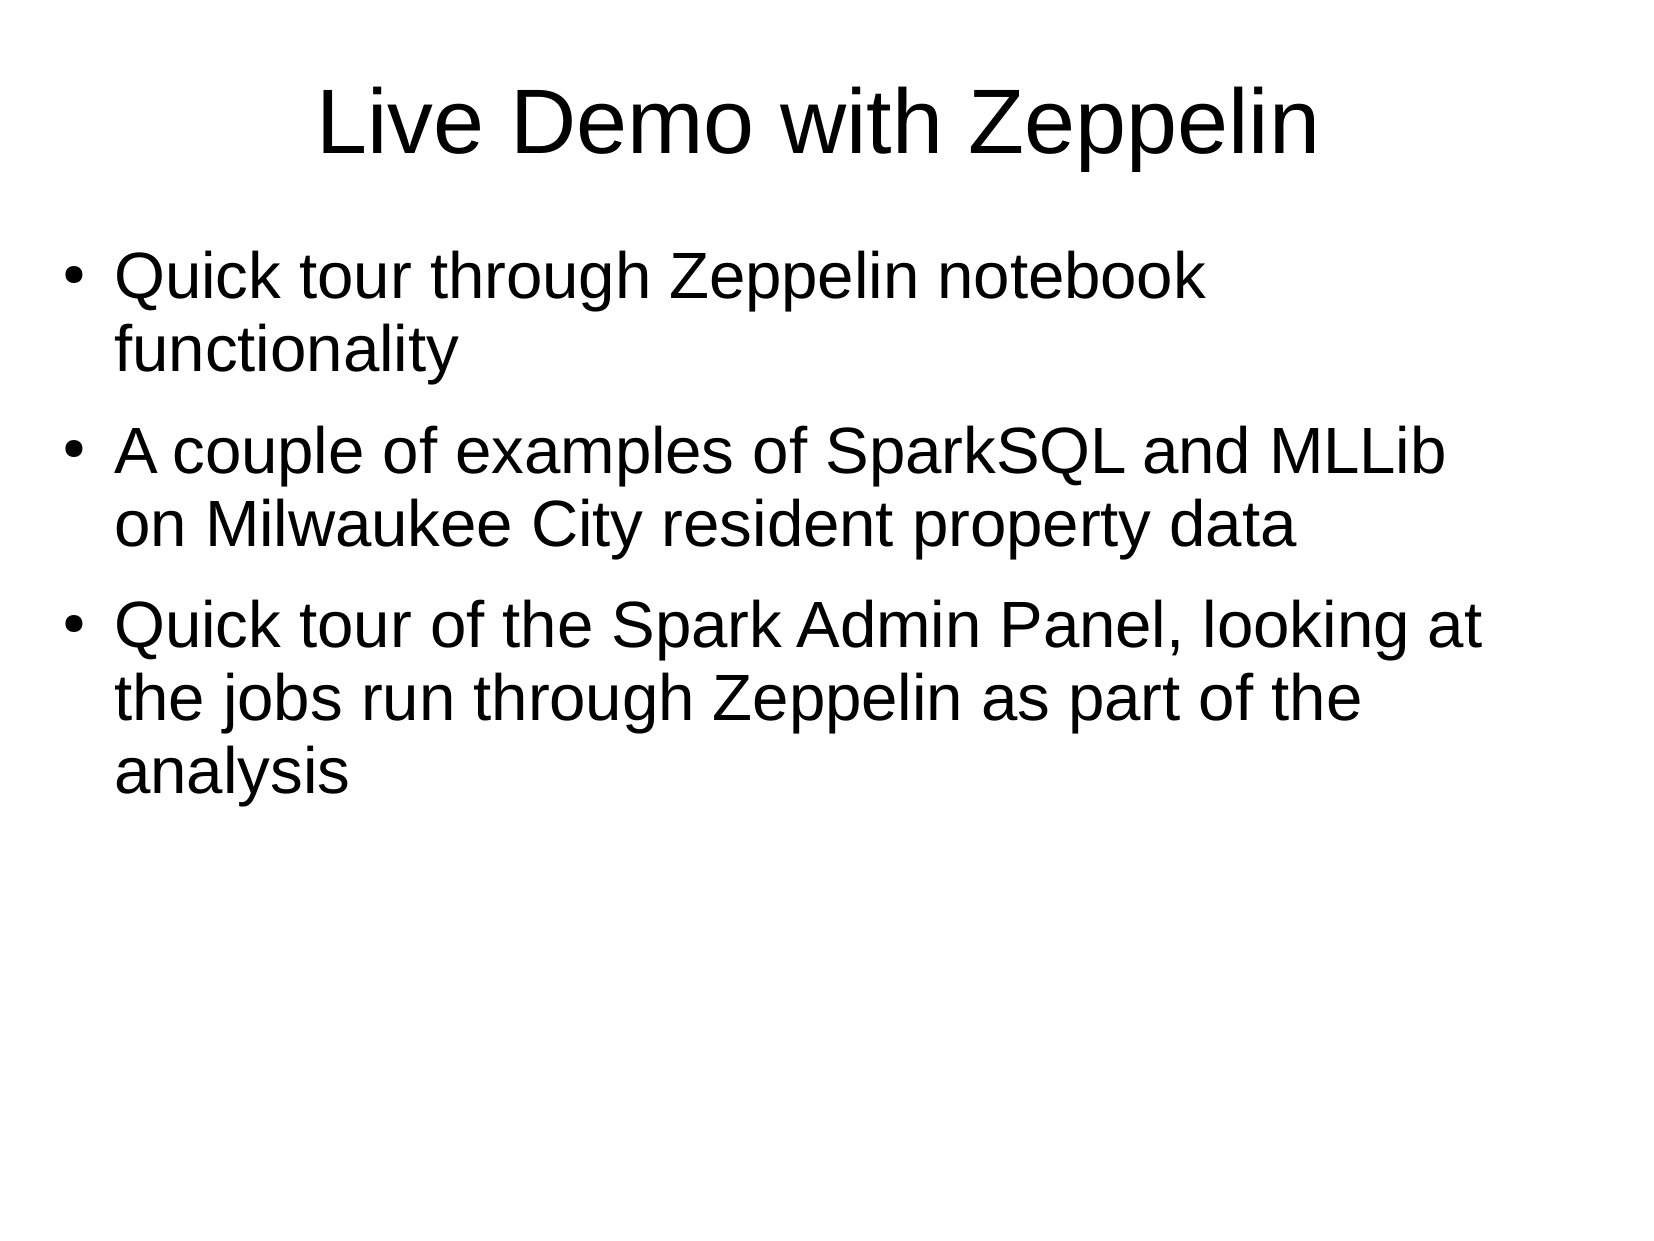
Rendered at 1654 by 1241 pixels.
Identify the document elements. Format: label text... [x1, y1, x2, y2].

list Quick tour through Zeppelin notebook functionality A couple of examples of SparkSQL and MLLib on Milwaukee City resident property data Quick tour of the Spark Admin Panel, looking at the jobs run through Zeppelin as part of the analysis [45, 240, 1534, 811]
title Live Demo with Zeppelin [75, 48, 1564, 196]
